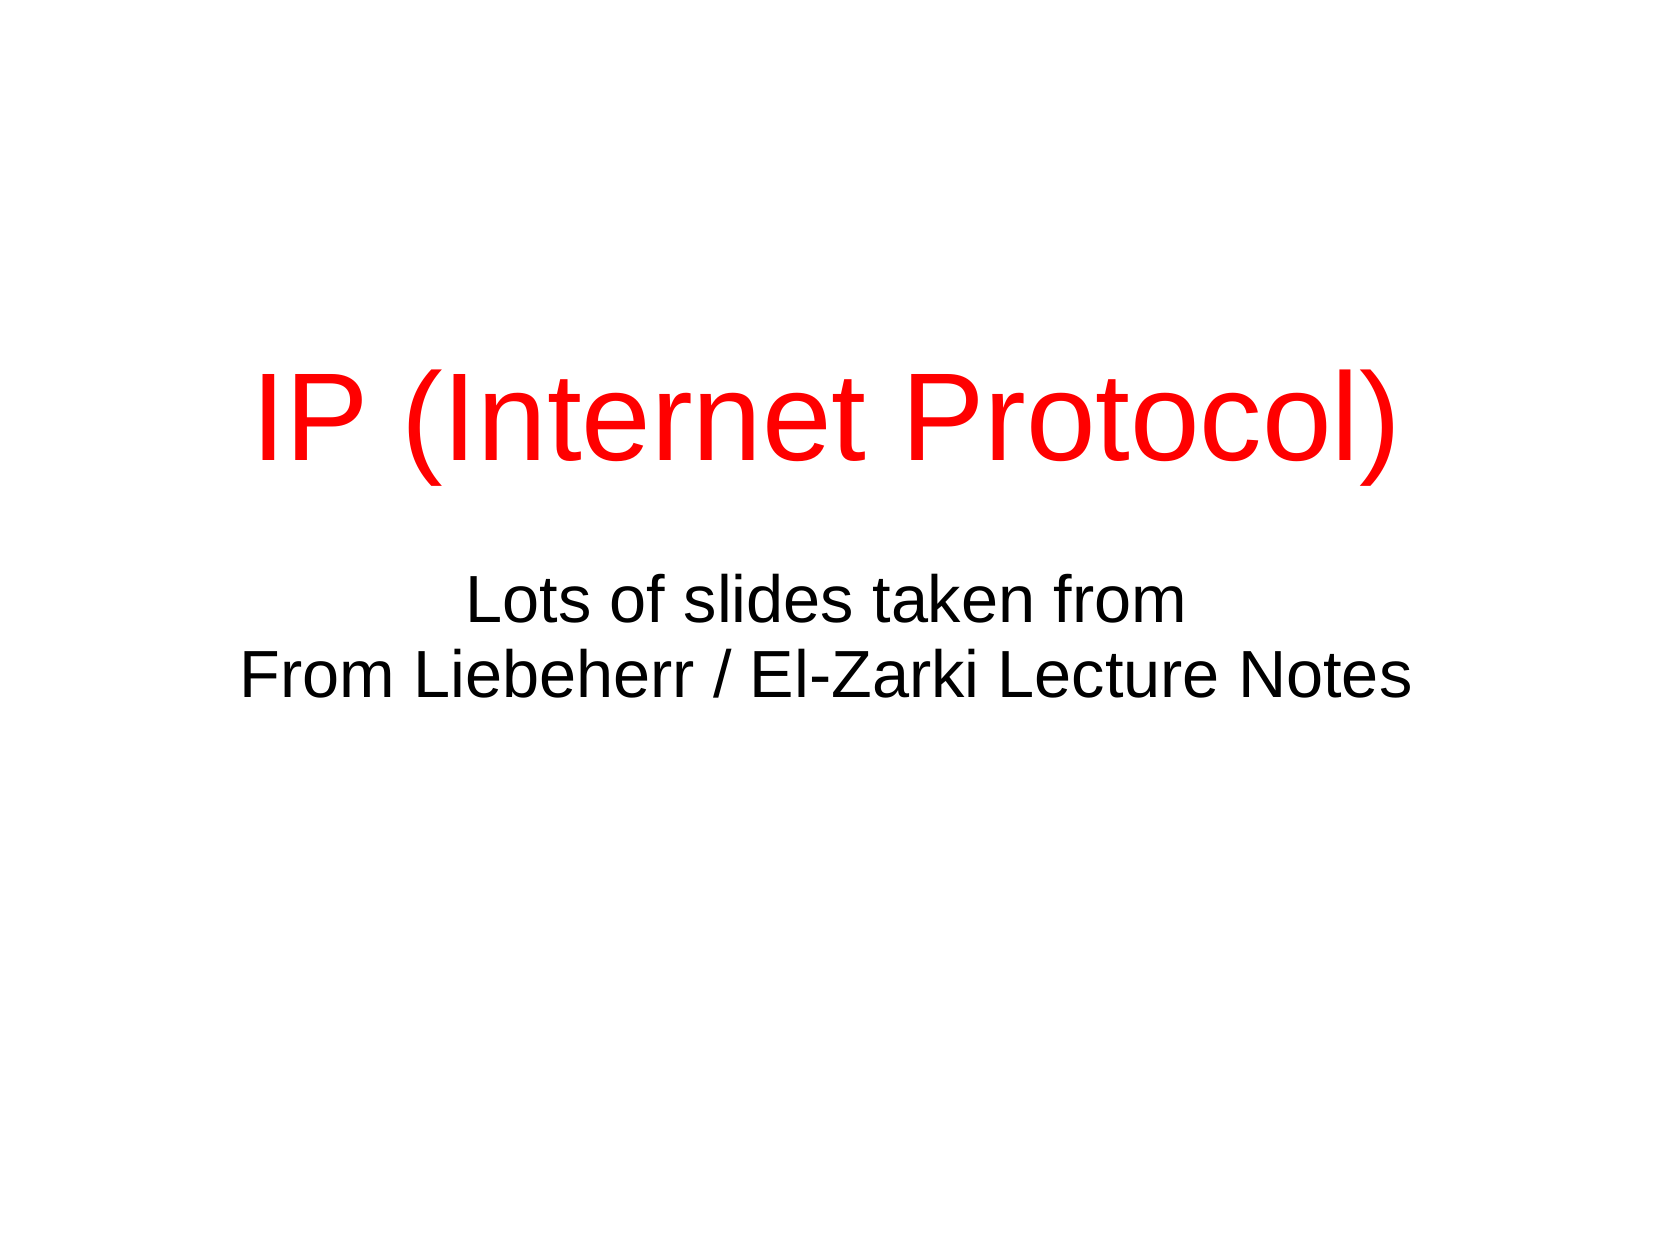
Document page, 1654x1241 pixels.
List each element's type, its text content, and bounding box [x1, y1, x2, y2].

subtitle IP (Internet Protocol) Lots of slides taken from From Liebeherr / El-Zarki Lecture Notes [82, 49, 1571, 1010]
